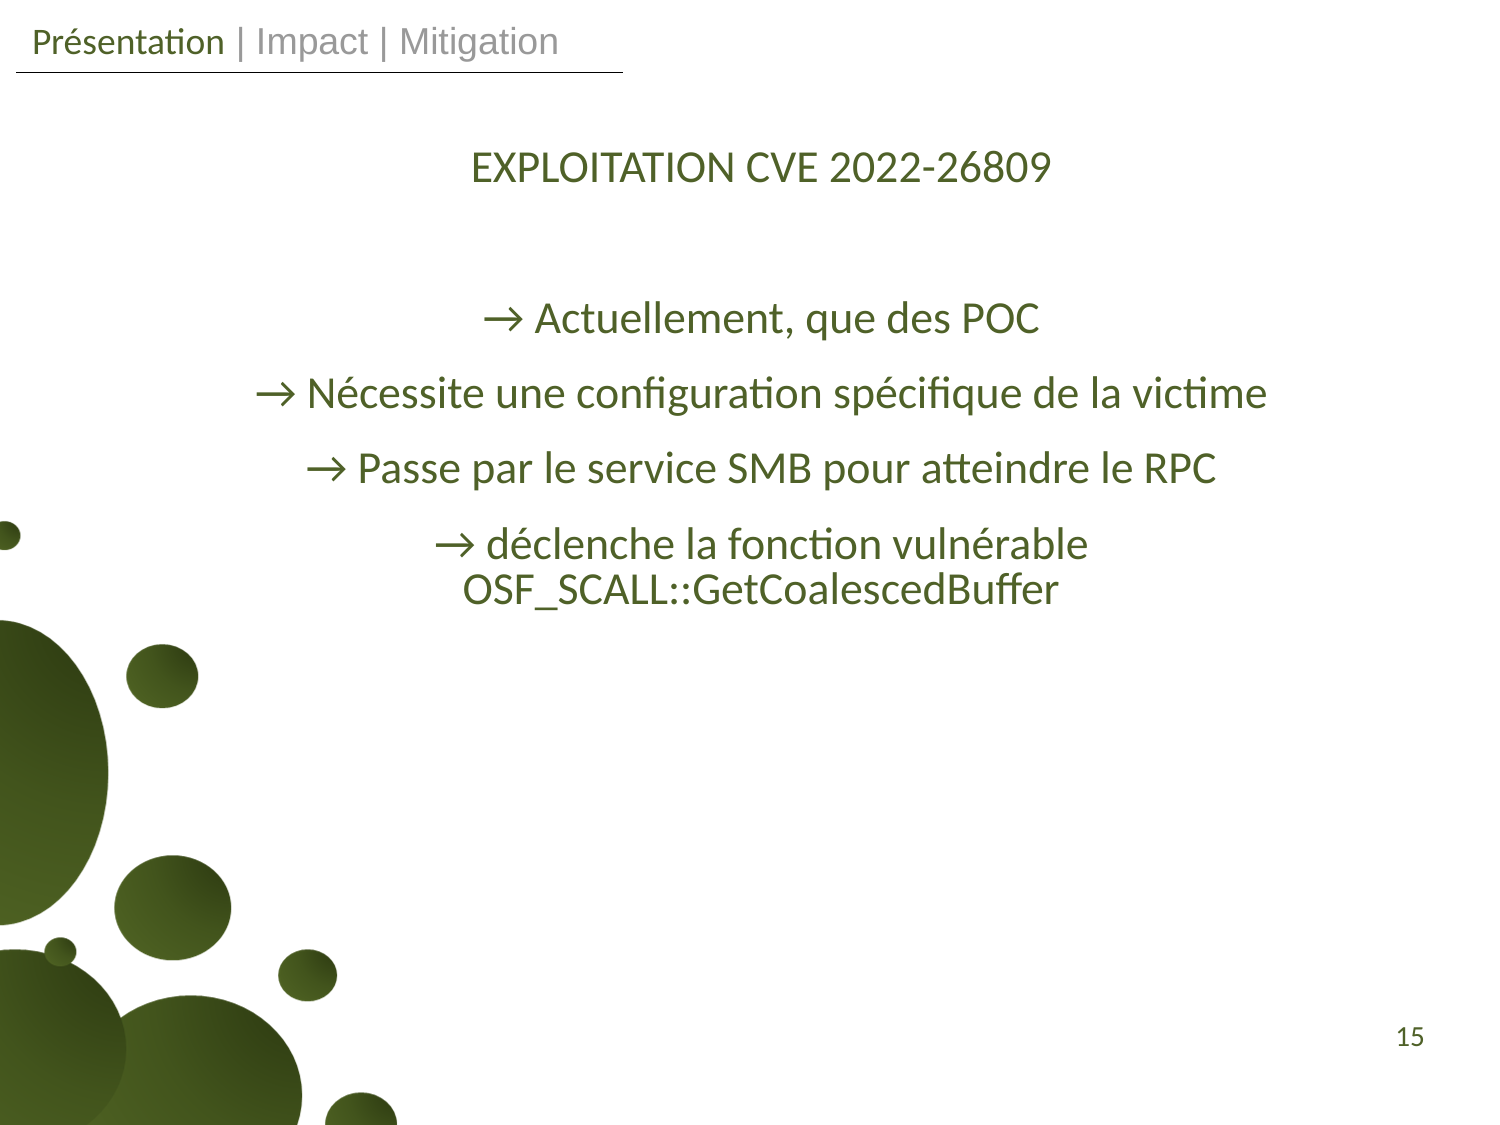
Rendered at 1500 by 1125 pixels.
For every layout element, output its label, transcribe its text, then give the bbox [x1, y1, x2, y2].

picture [0, 520, 398, 1125]
text_box EXPLOITATION CVE 2022-26809 → Actuellement, que des POC → Nécessite une configuration spécifique de la victime → Passe par le service SMB pour atteindre le RPC → déclenche la fonction vulnérable OSF_SCALL::GetCoalescedBuffer [173, 148, 1351, 805]
text_box Présentation | Impact | Mitigation [17, 13, 635, 72]
